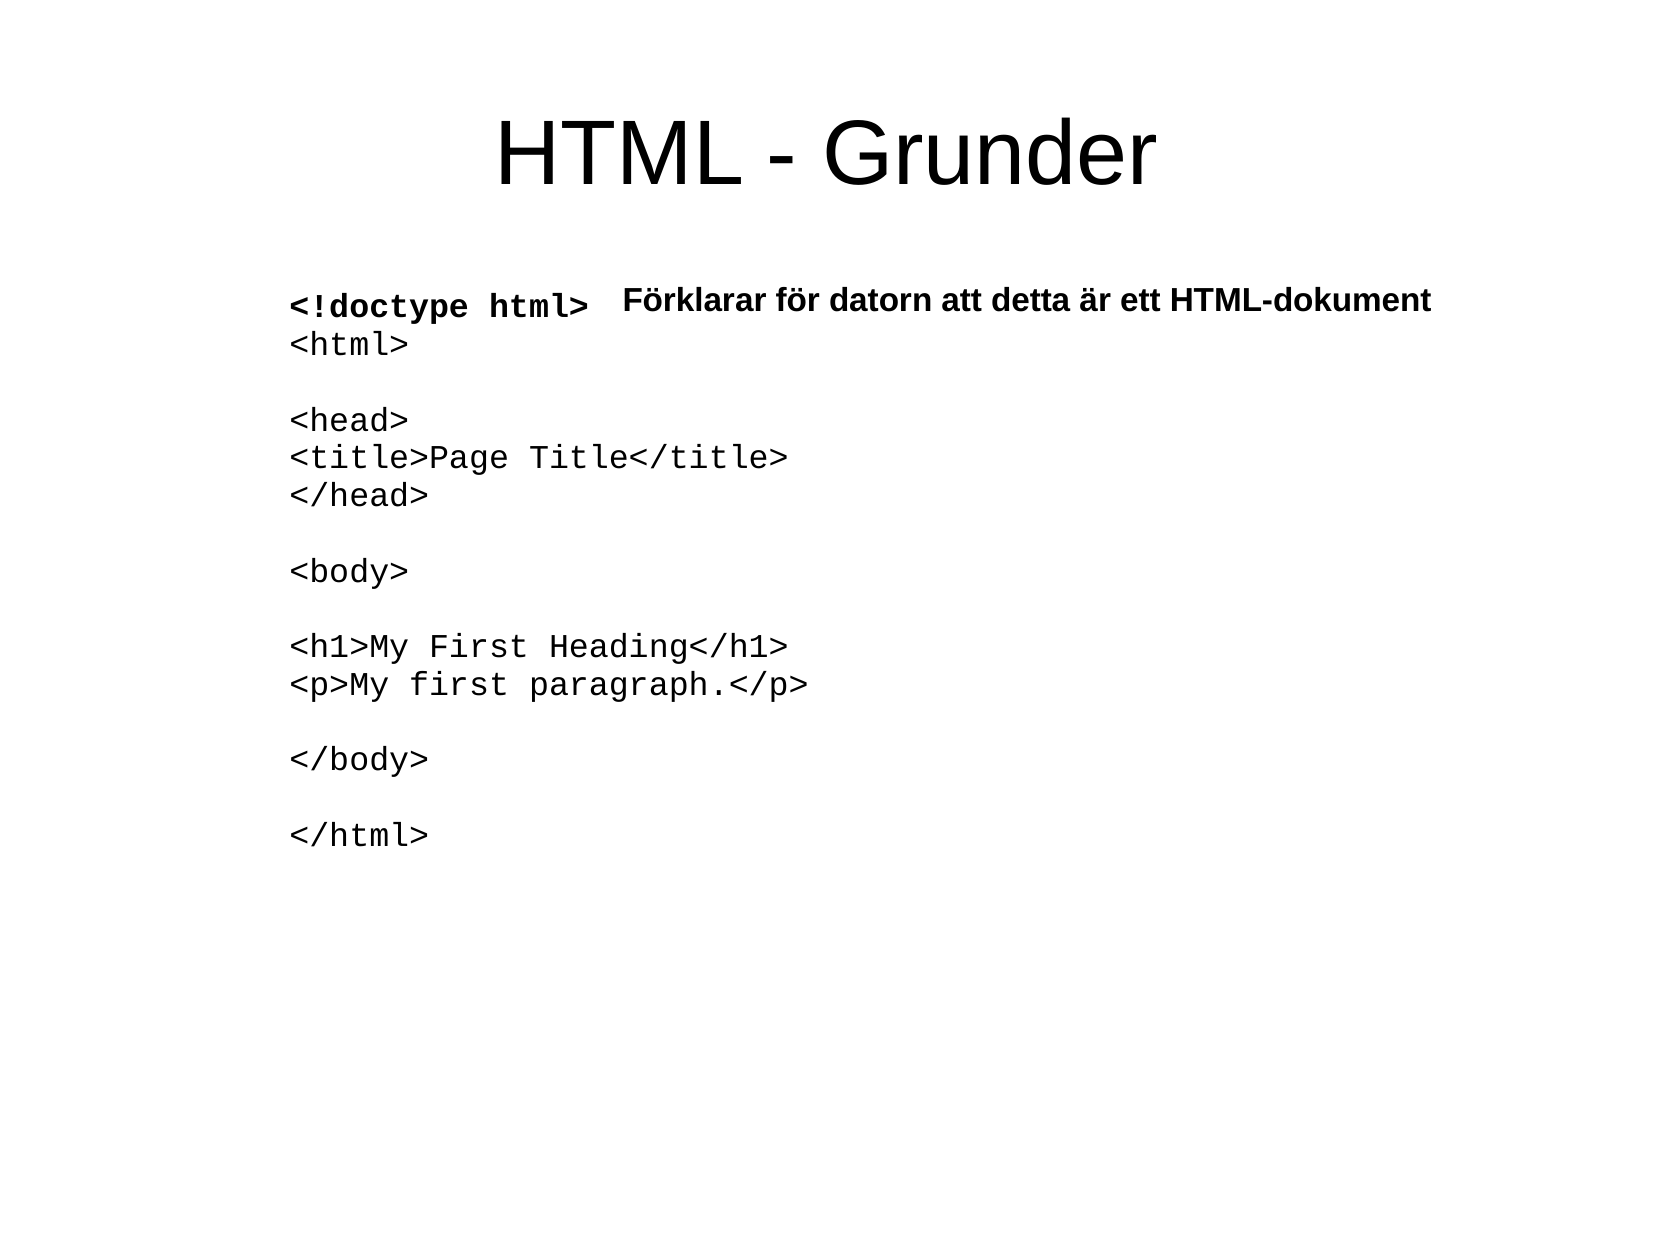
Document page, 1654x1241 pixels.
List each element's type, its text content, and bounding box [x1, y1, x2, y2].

subtitle <!doctype html> <html> <head> <title>Page Title</title> </head> <body> <h1>My First Heading</h1> <p>My first paragraph.</p> </body> </html> [289, 290, 1365, 1010]
title HTML - Grunder [82, 49, 1571, 257]
title Förklarar för datorn att detta är ett HTML-dokument [602, 269, 1453, 331]
